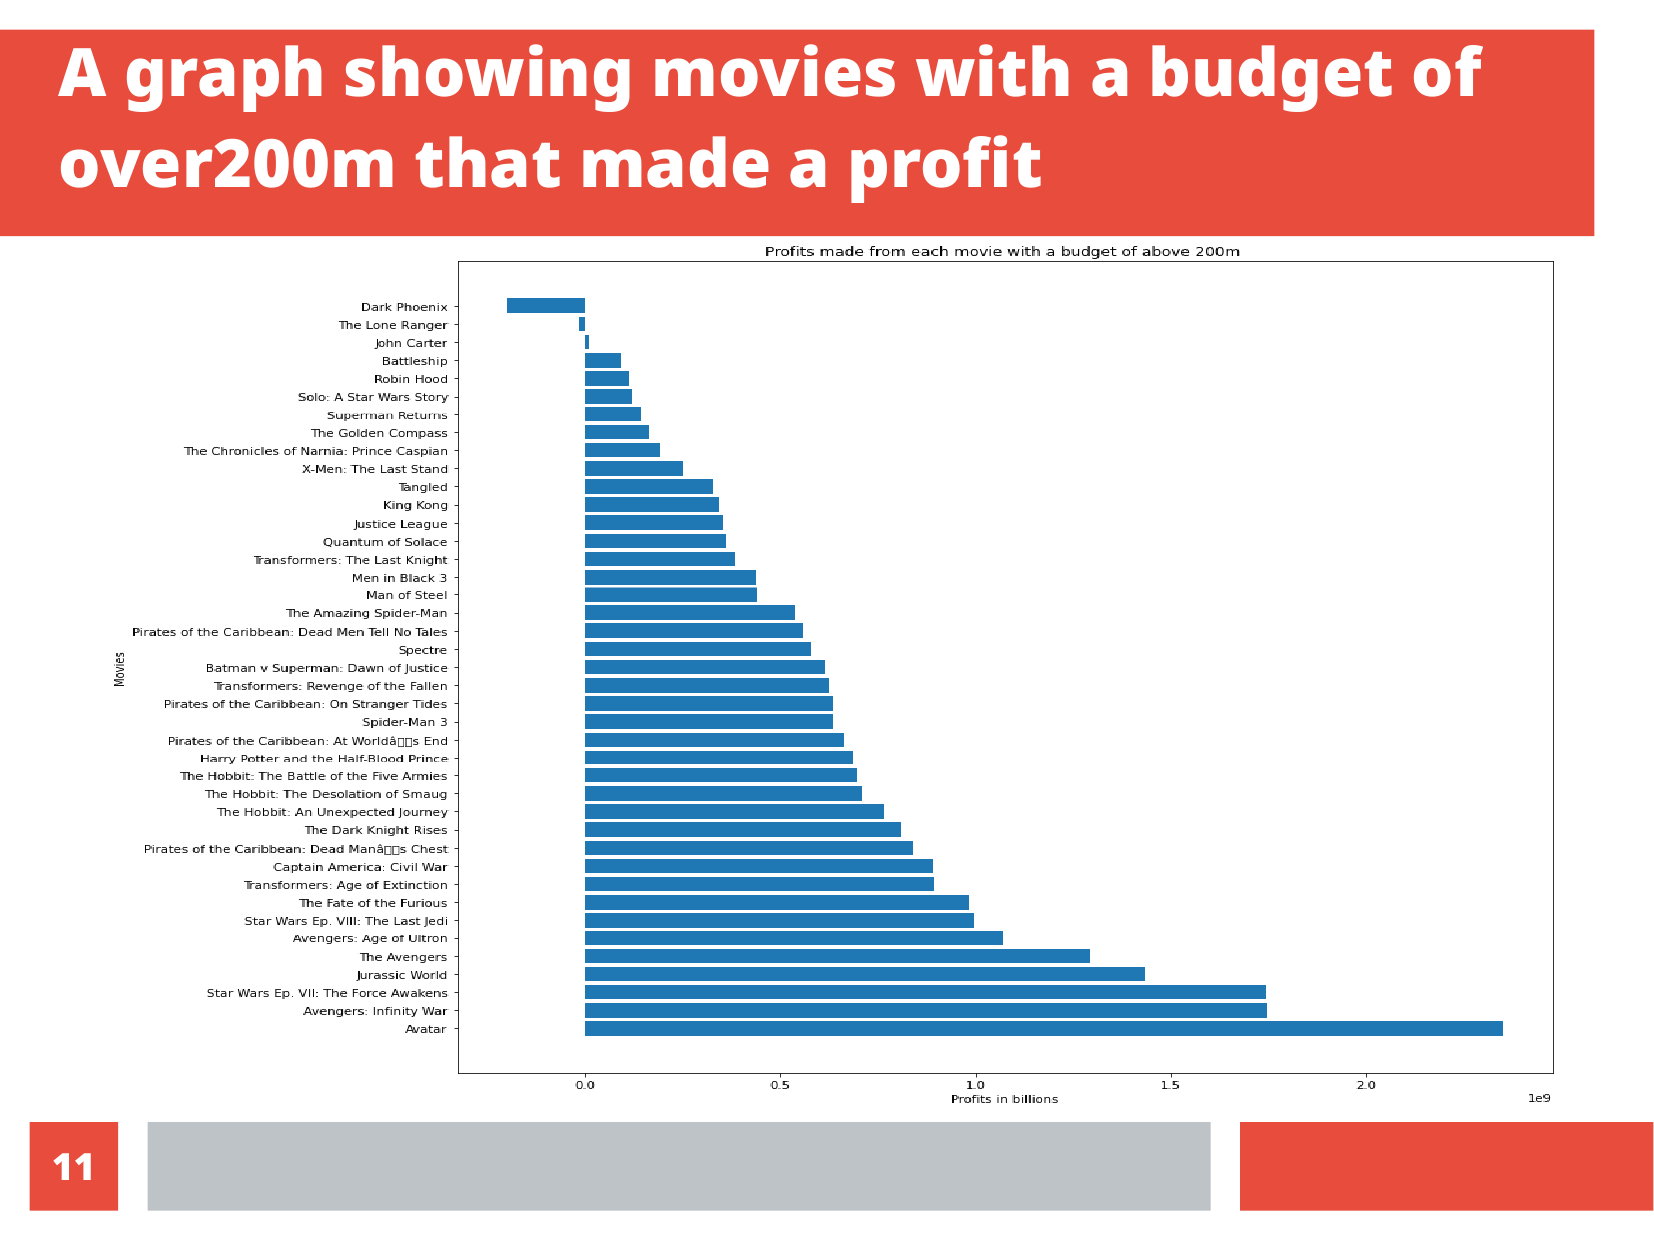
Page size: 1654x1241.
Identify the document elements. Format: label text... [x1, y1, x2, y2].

picture [105, 239, 1561, 1111]
title A graph showing movies with a budget of over200m that made a profit [59, 59, 1595, 207]
